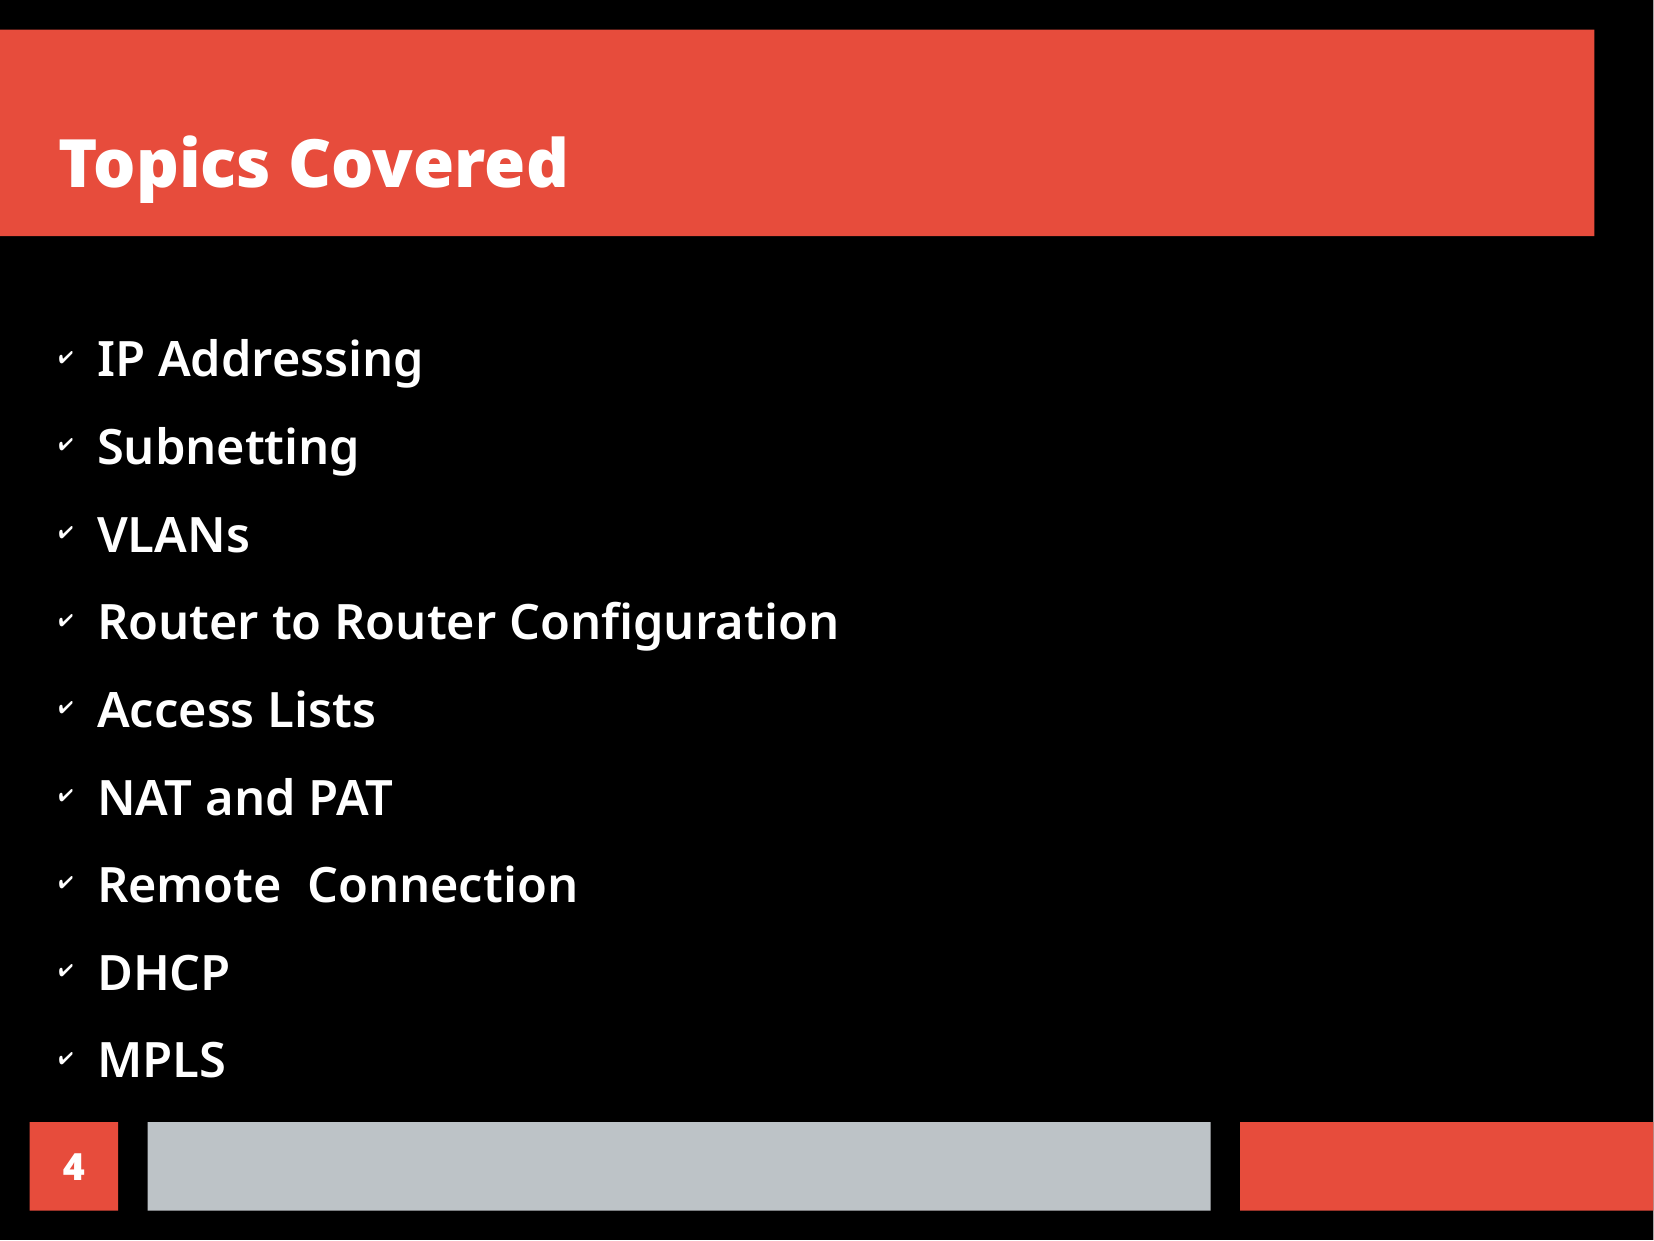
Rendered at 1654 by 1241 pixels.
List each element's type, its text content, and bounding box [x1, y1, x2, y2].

title Topics Covered [59, 59, 1595, 207]
list IP Addressing Subnetting VLANs Router to Router Configuration Access Lists NAT and PAT Remote Connection DHCP MPLS [59, 324, 1565, 1093]
